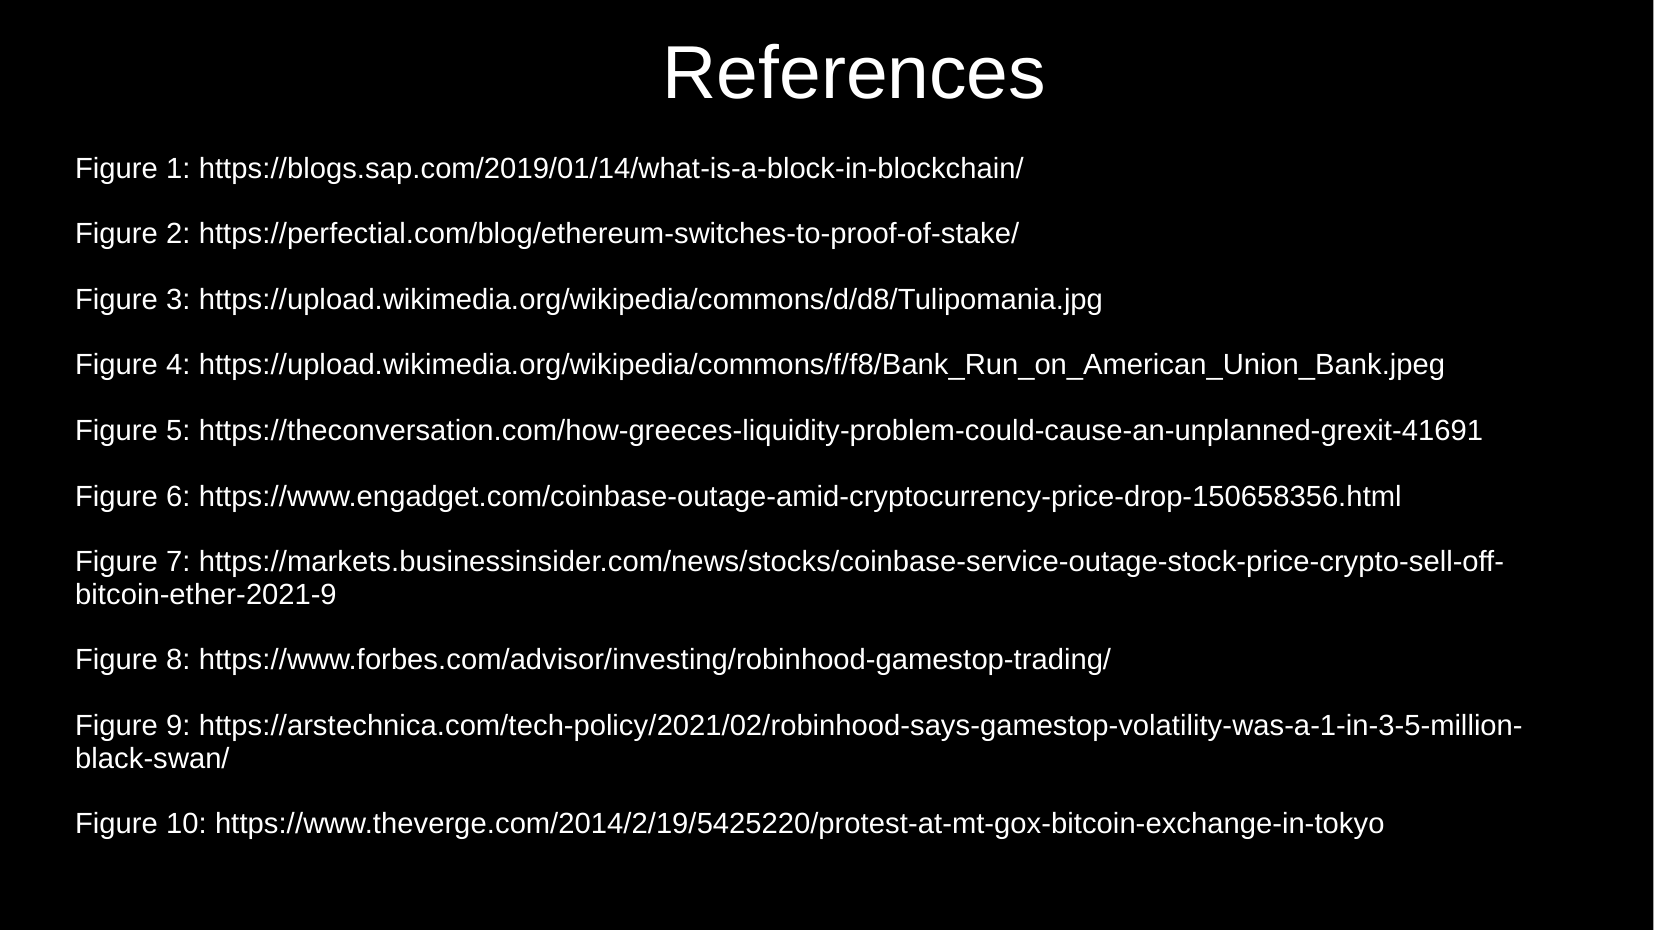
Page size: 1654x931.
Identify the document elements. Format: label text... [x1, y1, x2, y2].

title References [75, 0, 1564, 144]
text_box Figure 1: https://blogs.sap.com/2019/01/14/what-is-a-block-in-blockchain/ Figure 2: https://perfectial.com/blog/ethereum-switches-to-proof-of-stake/ Figure 3: https://upload.wikimedia.org/wikipedia/commons/d/d8/Tulipomania.jpg Figure 4: https://upload.wikimedia.org/wikipedia/commons/f/f8/Bank_Run_on_American_Union_Bank.jpeg Figure 5: https://theconversation.com/how-greeces-liquidity-problem-could-cause-an-unplanned-grexit-41691 Figure 6: https://www.engadget.com/coinbase-outage-amid-cryptocurrency-price-drop-150658356.html Figure 7: https://markets.businessinsider.com/news/stocks/coinbase-service-outage-stock-price-crypto-sell-off-bitcoin-ether-2021-9 Figure 8: https://www.forbes.com/advisor/investing/robinhood-gamestop-trading/ Figure 9: https://arstechnica.com/tech-policy/2021/02/robinhood-says-gamestop-volatility-was-a-1-in-3-5-million-black-swan/ Figure 10: https://www.theverge.com/2014/2/19/5425220/protest-at-mt-gox-bitcoin-exchange-in-tokyo [60, 144, 1606, 931]
